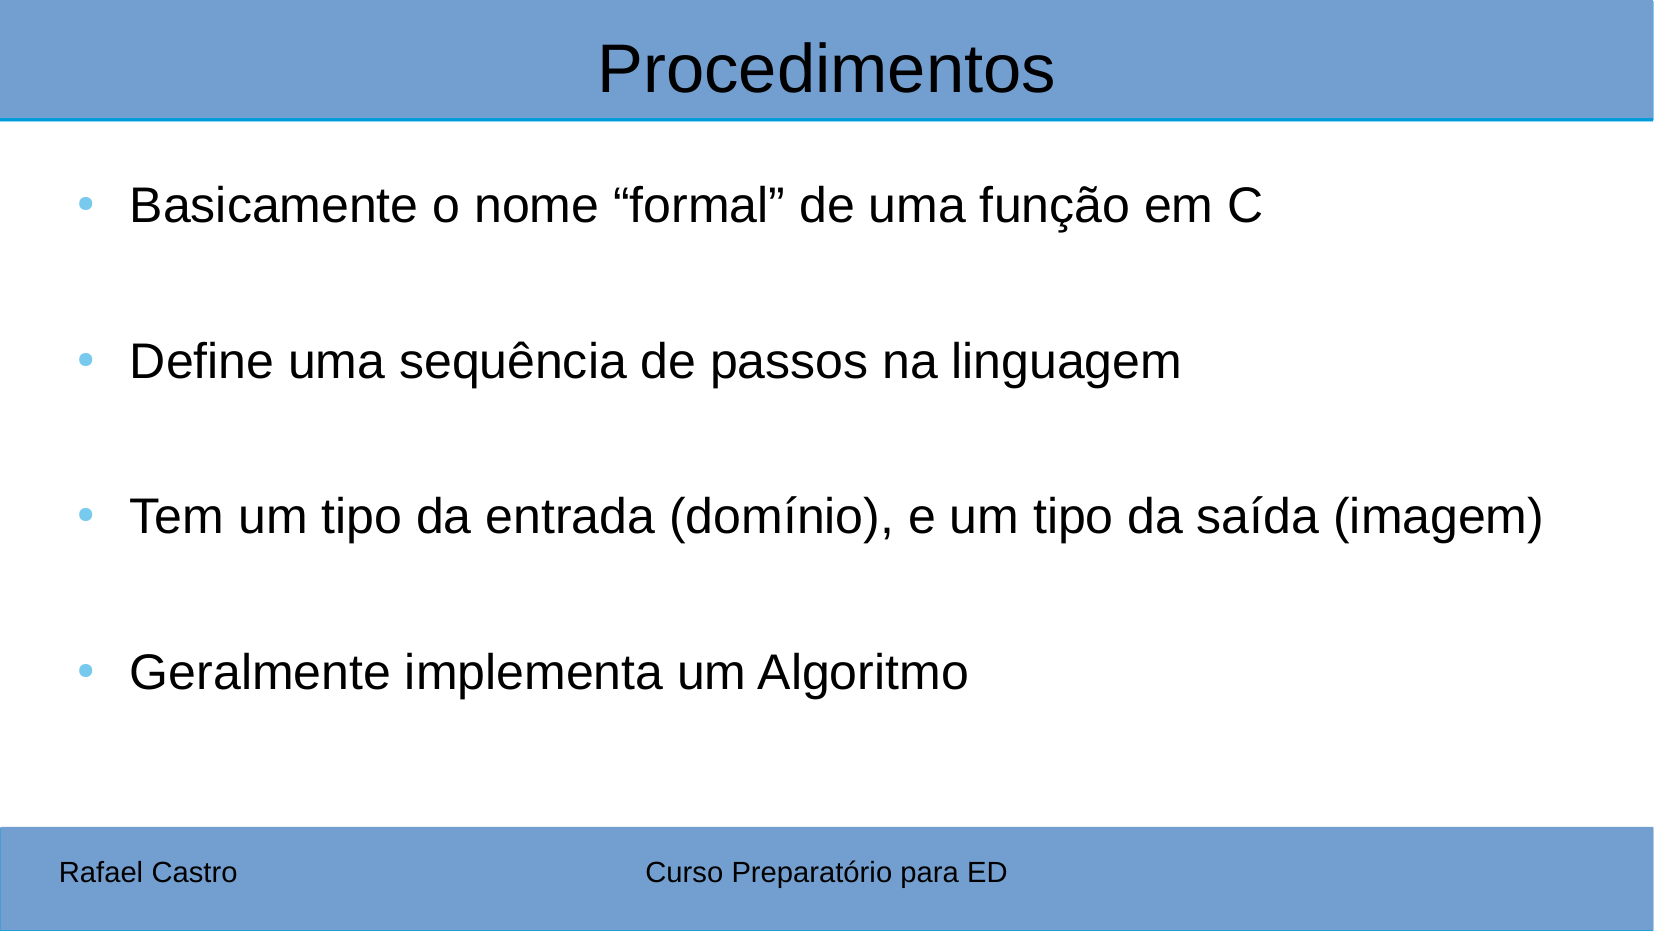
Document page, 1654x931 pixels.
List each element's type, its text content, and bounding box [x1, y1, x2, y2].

list Basicamente o nome “formal” de uma função em C Define uma sequência de passos na linguagem Tem um tipo da entrada (domínio), e um tipo da saída (imagem) Geralmente implementa um Algoritmo [59, 177, 1595, 768]
title Procedimentos [59, 29, 1595, 108]
